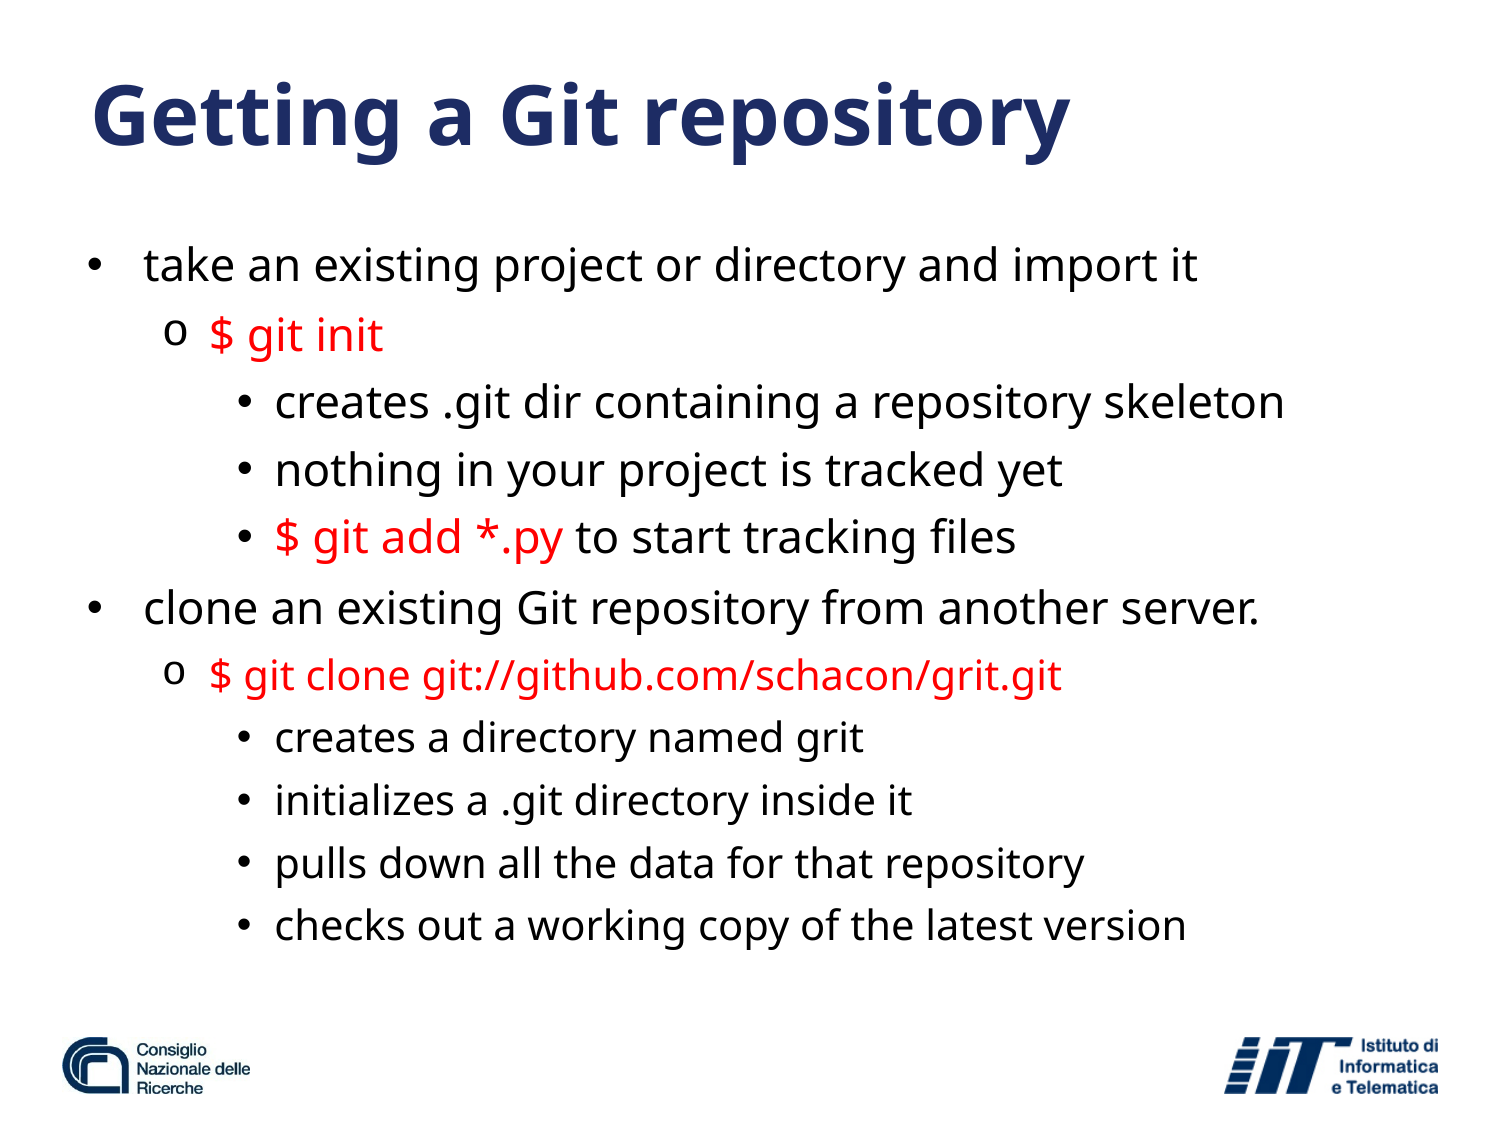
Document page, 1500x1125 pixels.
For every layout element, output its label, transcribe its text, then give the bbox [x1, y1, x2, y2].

title Getting a Git repository [74, 45, 1449, 180]
picture [62, 1037, 250, 1094]
list take an existing project or directory and import it $ git init creates .git dir containing a repository skeleton nothing in your project is tracked yet $ git add *.py to start tracking files clone an existing Git repository from another server. $ git clone git://github.com/schacon/grit.git creates a directory named grit initializes a .git directory inside it pulls down all the data for that repository checks out a working copy of the latest version [71, 228, 1422, 1024]
picture [1224, 1037, 1438, 1094]
